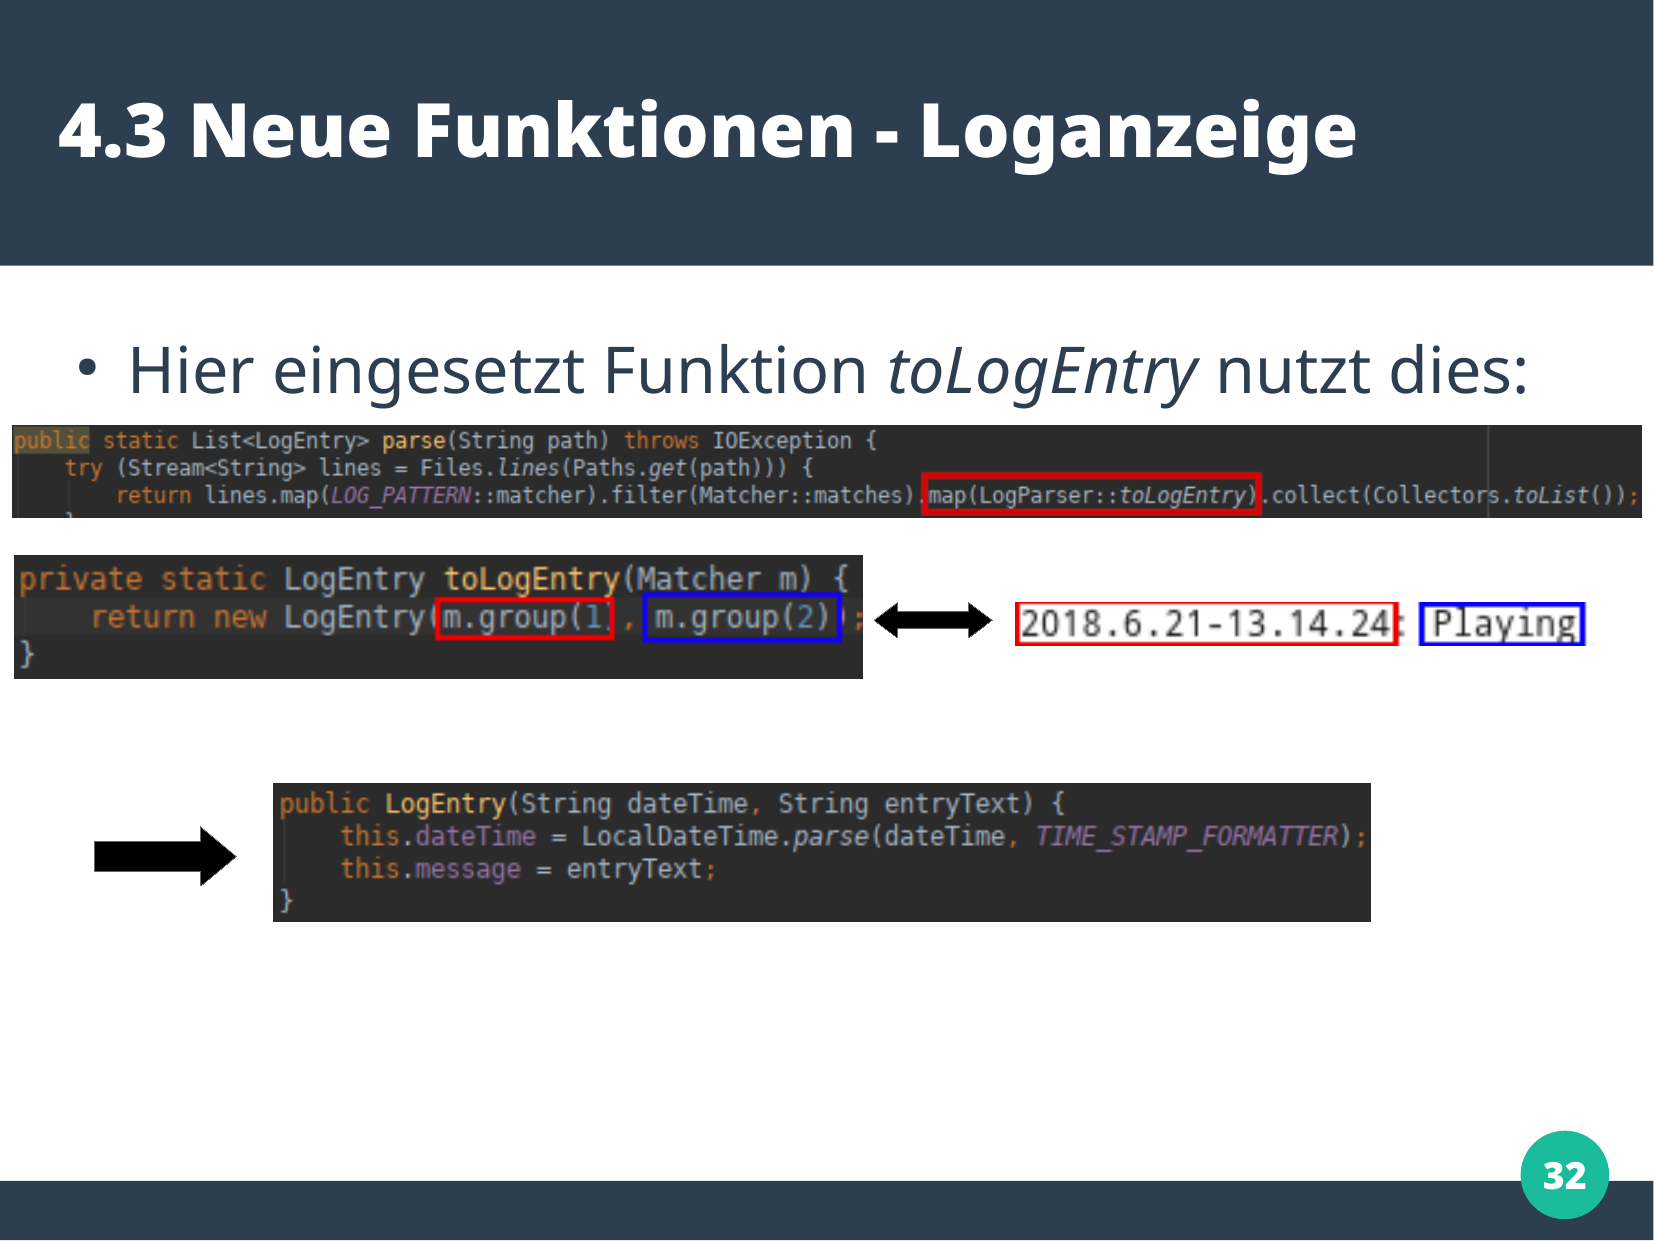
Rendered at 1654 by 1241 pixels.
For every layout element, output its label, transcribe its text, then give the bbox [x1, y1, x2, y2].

text_box [94, 826, 237, 886]
text_box [874, 602, 993, 638]
title 4.3 Neue Funktionen - Loganzeige [58, 49, 1595, 207]
picture [14, 555, 863, 679]
picture [12, 425, 1642, 518]
list Hier eingesetzt Funktion toLogEntry nutzt dies: [58, 324, 1595, 414]
picture [1015, 602, 1595, 646]
picture [273, 783, 1371, 922]
